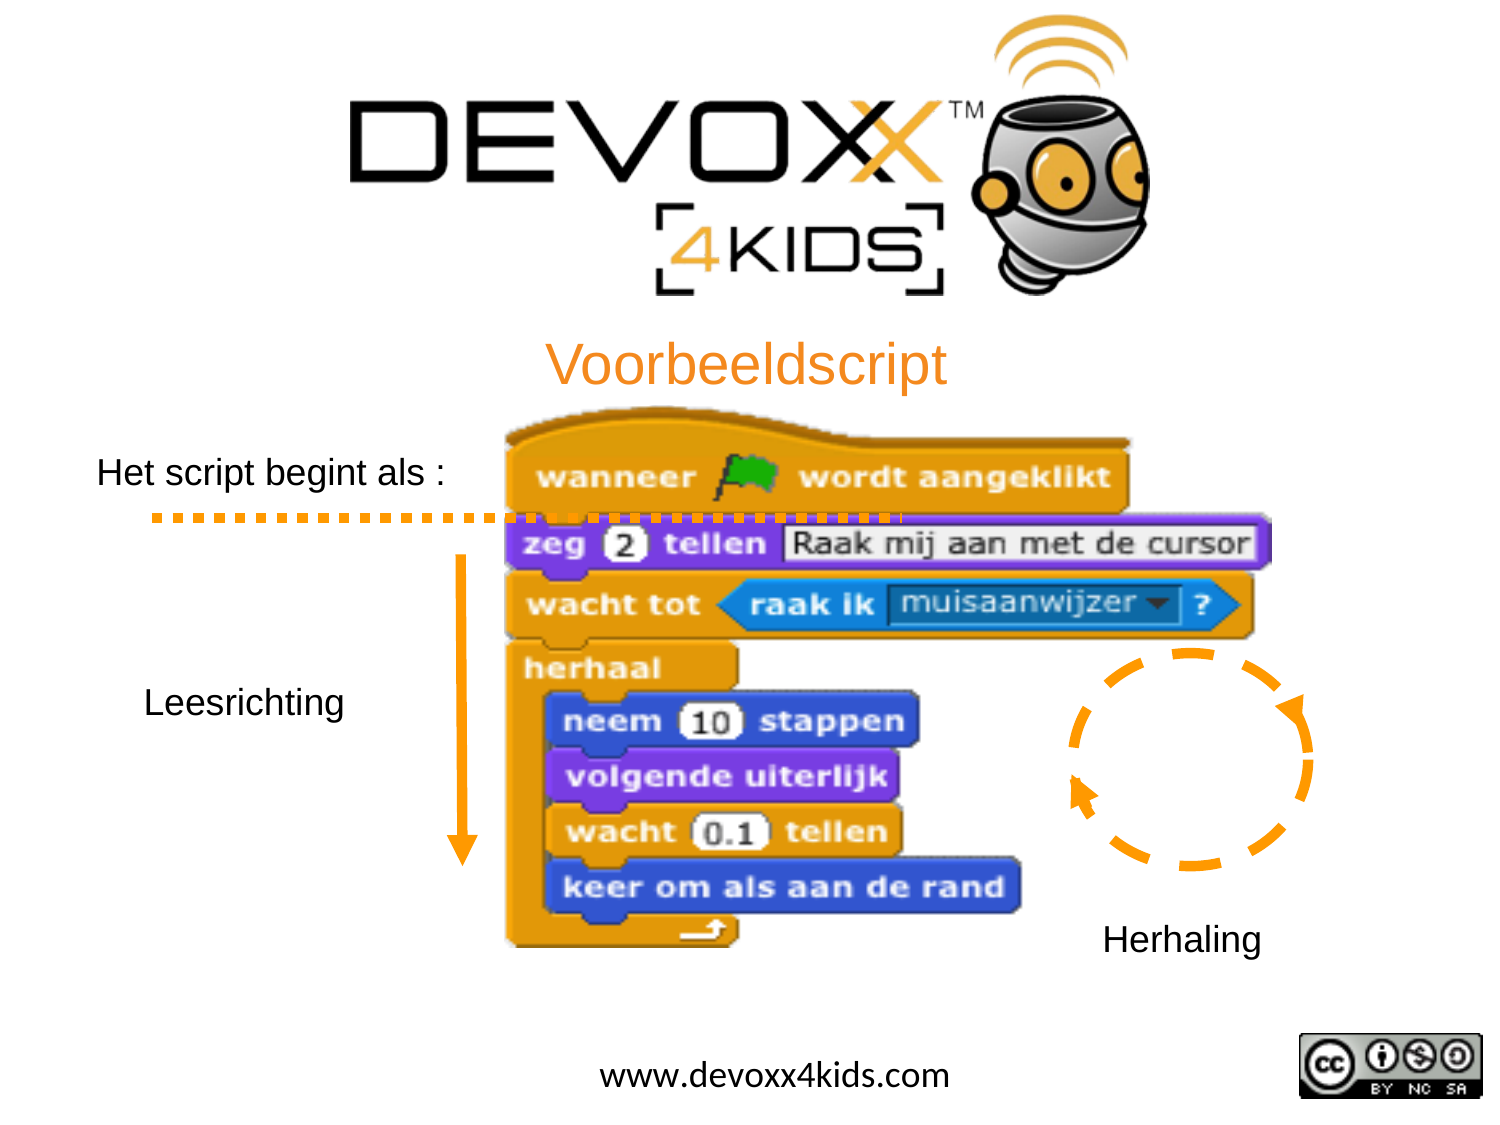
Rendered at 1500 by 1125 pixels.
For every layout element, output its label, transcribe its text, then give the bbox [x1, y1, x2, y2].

picture [504, 414, 1272, 948]
text_box Leesrichting [128, 670, 463, 732]
title Voorbeeldscript [96, 318, 1398, 414]
picture [350, 14, 1150, 296]
text_box Herhaling [1087, 906, 1422, 968]
text_box Het script begint als : [81, 439, 583, 501]
picture [1299, 1033, 1483, 1099]
